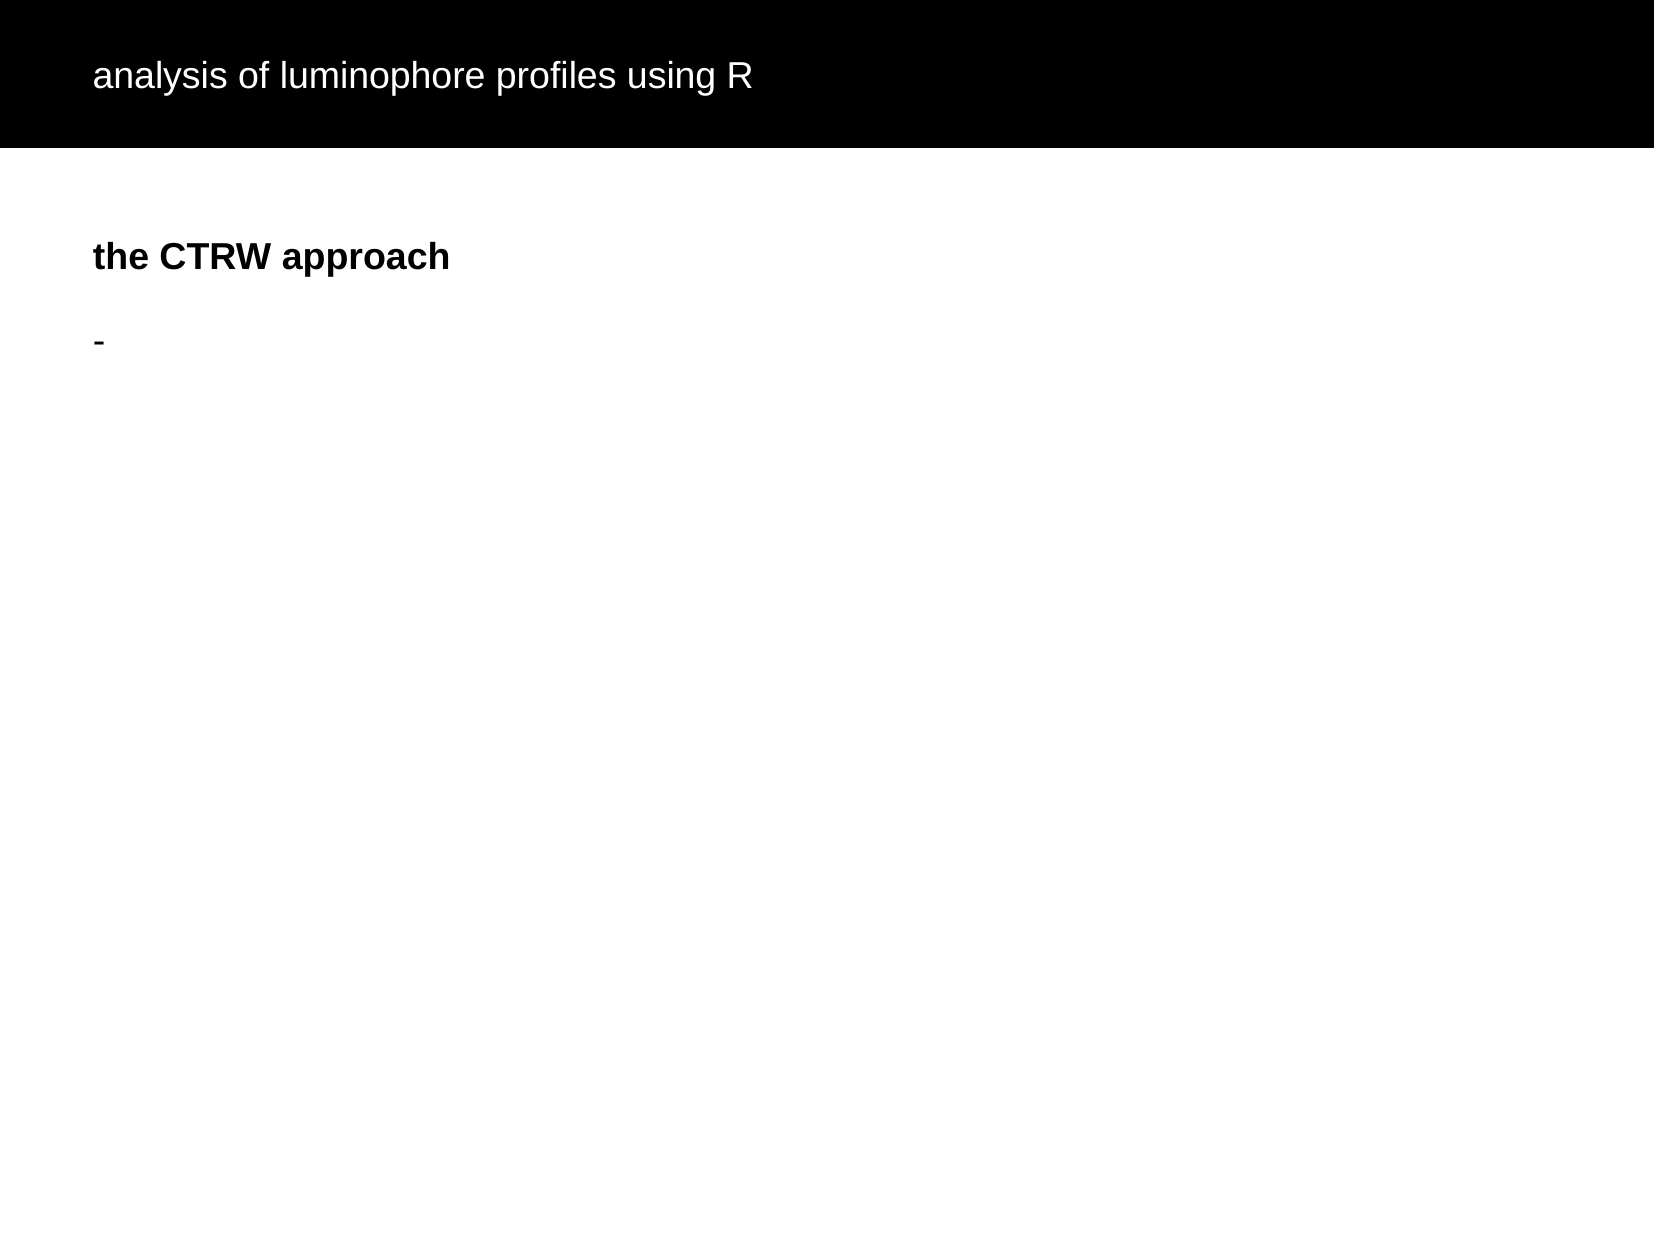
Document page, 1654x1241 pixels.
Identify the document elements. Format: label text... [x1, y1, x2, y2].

text_box the CTRW approach - [78, 228, 466, 413]
text_box [0, 0, 1654, 148]
text_box analysis of luminophore profiles using R [77, 46, 769, 104]
